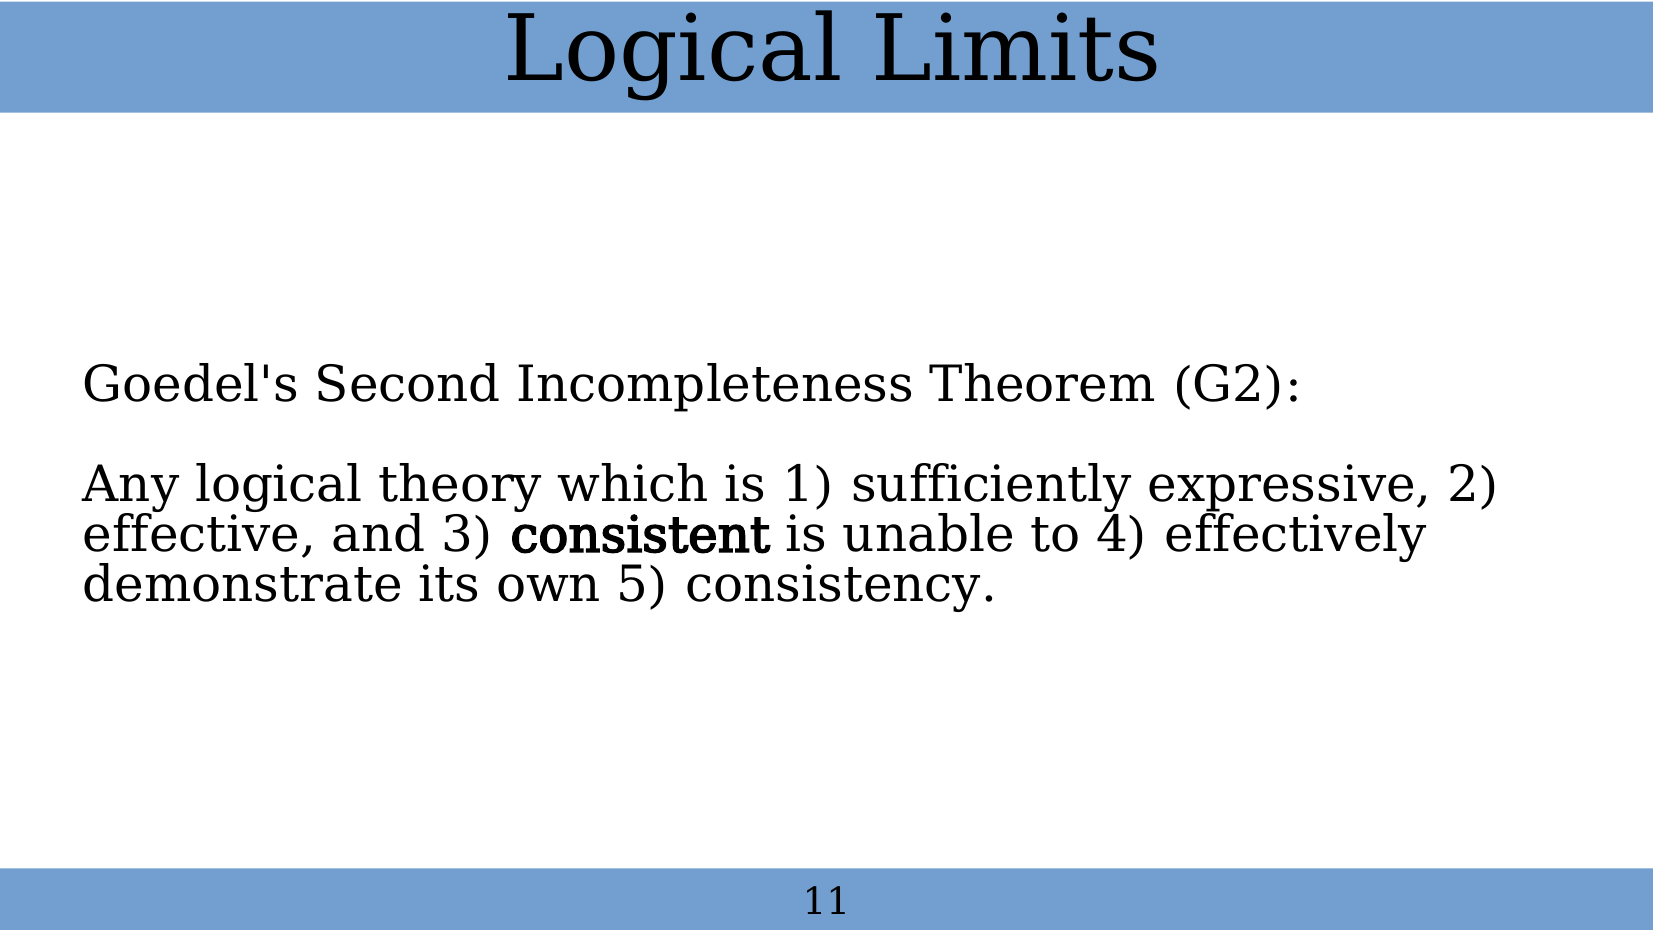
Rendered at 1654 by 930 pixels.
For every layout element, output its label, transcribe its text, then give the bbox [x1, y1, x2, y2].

title [0, 1, 1653, 113]
text_box 11 [770, 877, 883, 930]
subtitle Goedel's Second Incompleteness Theorem (G2): Any logical theory which is 1) sufficiently expressive, 2) effective, and 3) consistent is unable to 4) effectively demonstrate its own 5) consistency. [82, 212, 1571, 763]
text_box Logical Limits [167, 0, 1498, 107]
text_box [0, 868, 1653, 930]
